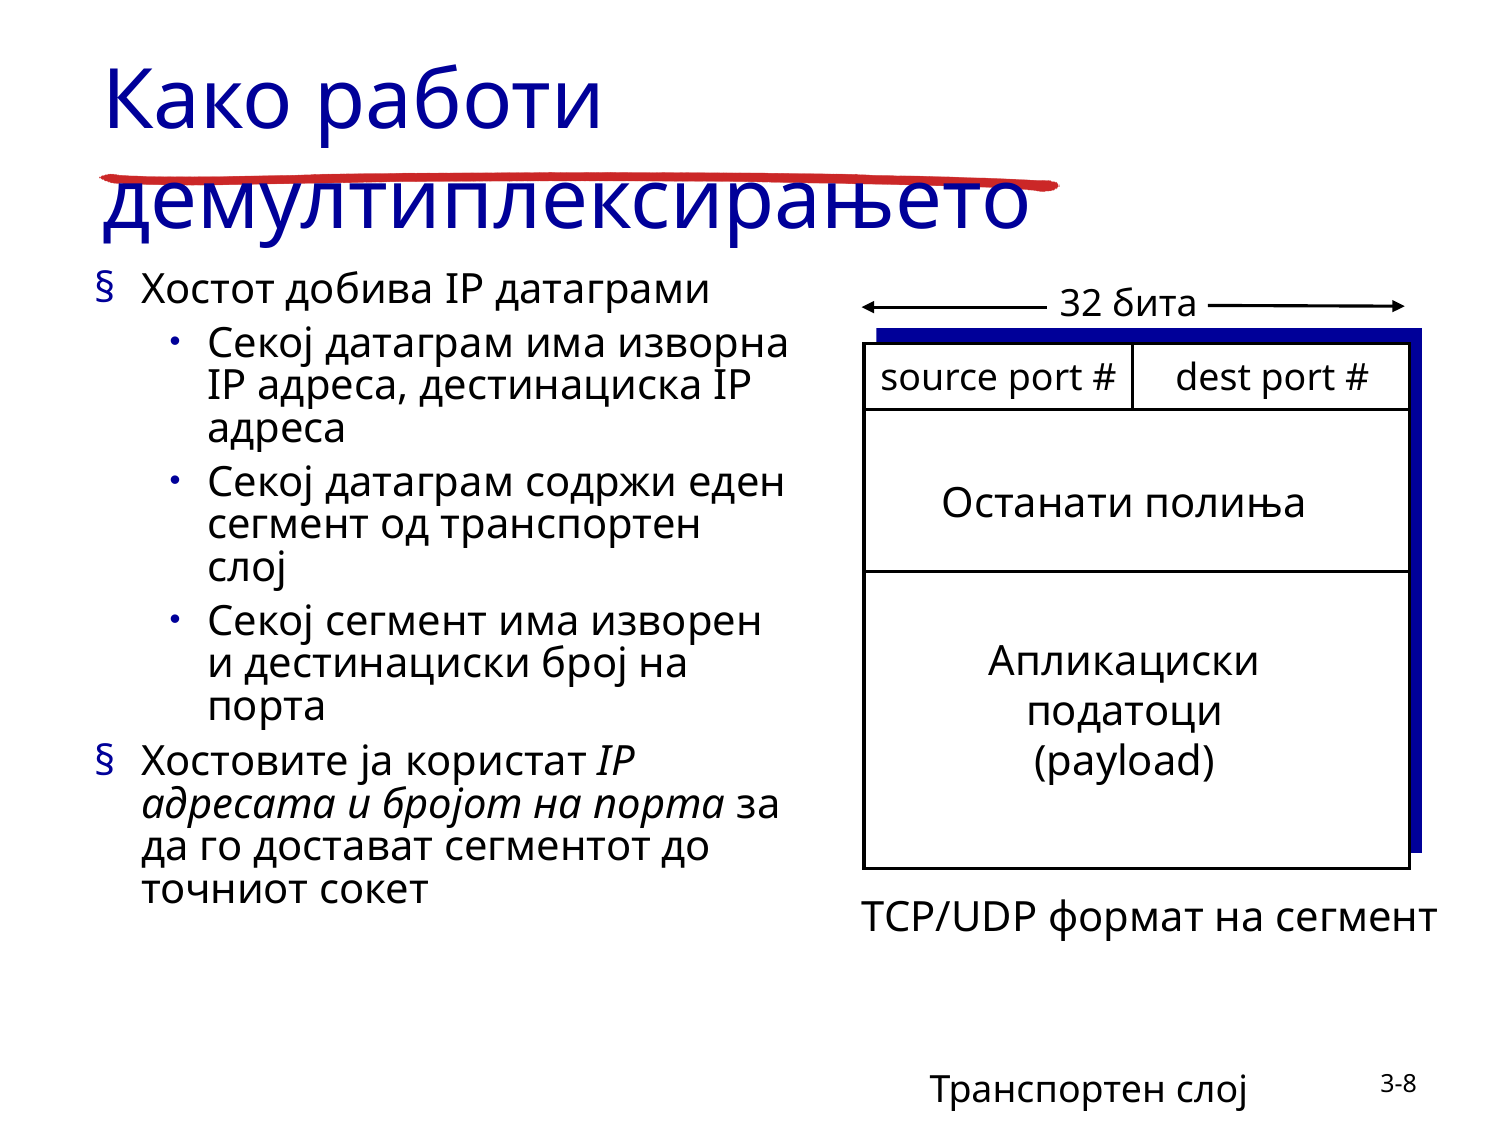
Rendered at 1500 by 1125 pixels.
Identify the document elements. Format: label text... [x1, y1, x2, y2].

text_box Останати полиња [926, 468, 1323, 534]
text_box dest port # [1160, 345, 1385, 406]
text_box [863, 328, 1422, 869]
title Како работи демултиплексирањето [87, 37, 1444, 225]
text_box Апликациски податоци (payload) [974, 626, 1275, 791]
text_box source port # [865, 345, 1131, 406]
text_box TCP/UDP формат на сегмент [846, 882, 1454, 948]
list Хостот добива IP датаграми Секој датаграм има изворна IP адреса, дестинациска IP адреса Секој датаграм содржи еден сегмент од транспортен слој Секој сегмент има изворен и дестинациски број на порта Хостовите ја користат IP адресата и бројот на порта за да го достават сегментот до точниот сокет [79, 261, 808, 1088]
text_box 32 бита [1044, 271, 1213, 332]
slide_number 3-<number> [1365, 1060, 1477, 1106]
footer Транспортен слој [914, 1057, 1390, 1105]
